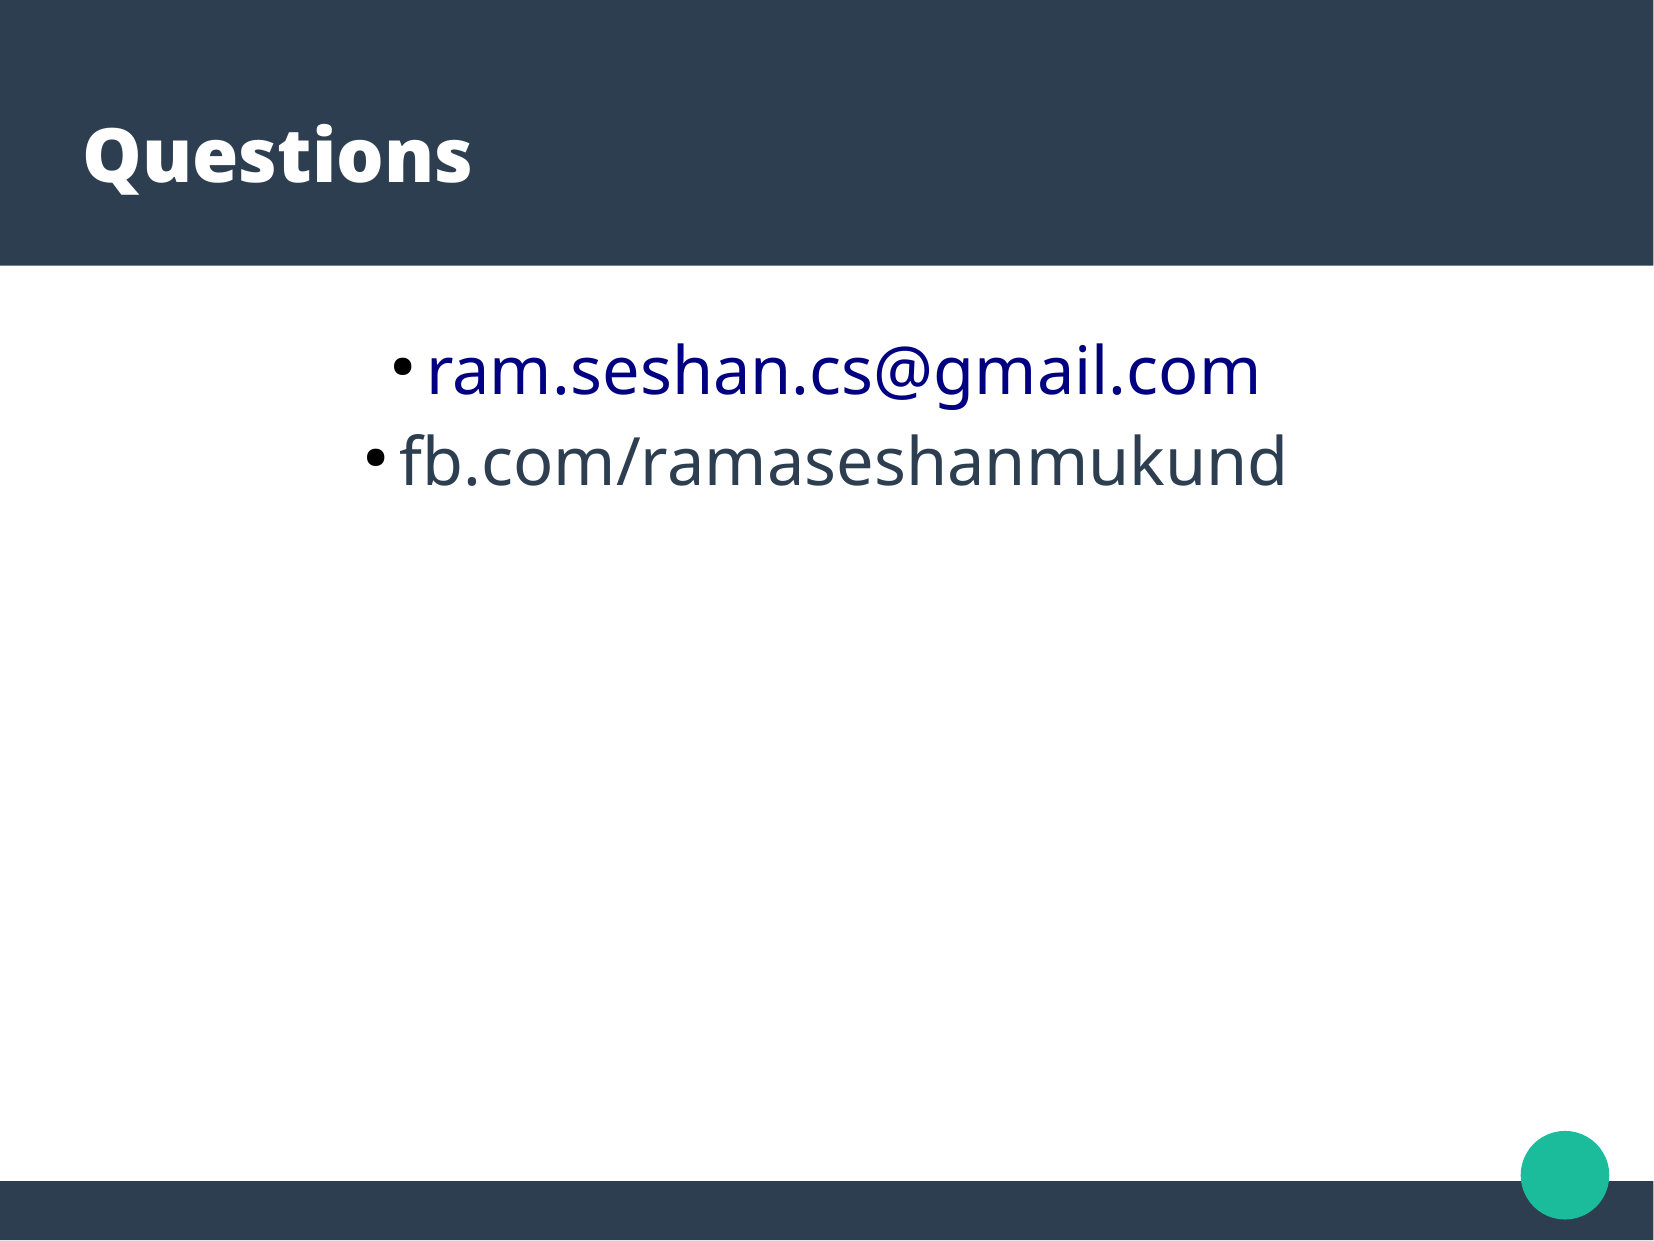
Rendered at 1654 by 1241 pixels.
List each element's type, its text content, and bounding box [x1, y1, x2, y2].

subtitle ram.seshan.cs@gmail.com fb.com/ramaseshanmukund [59, 49, 1595, 779]
